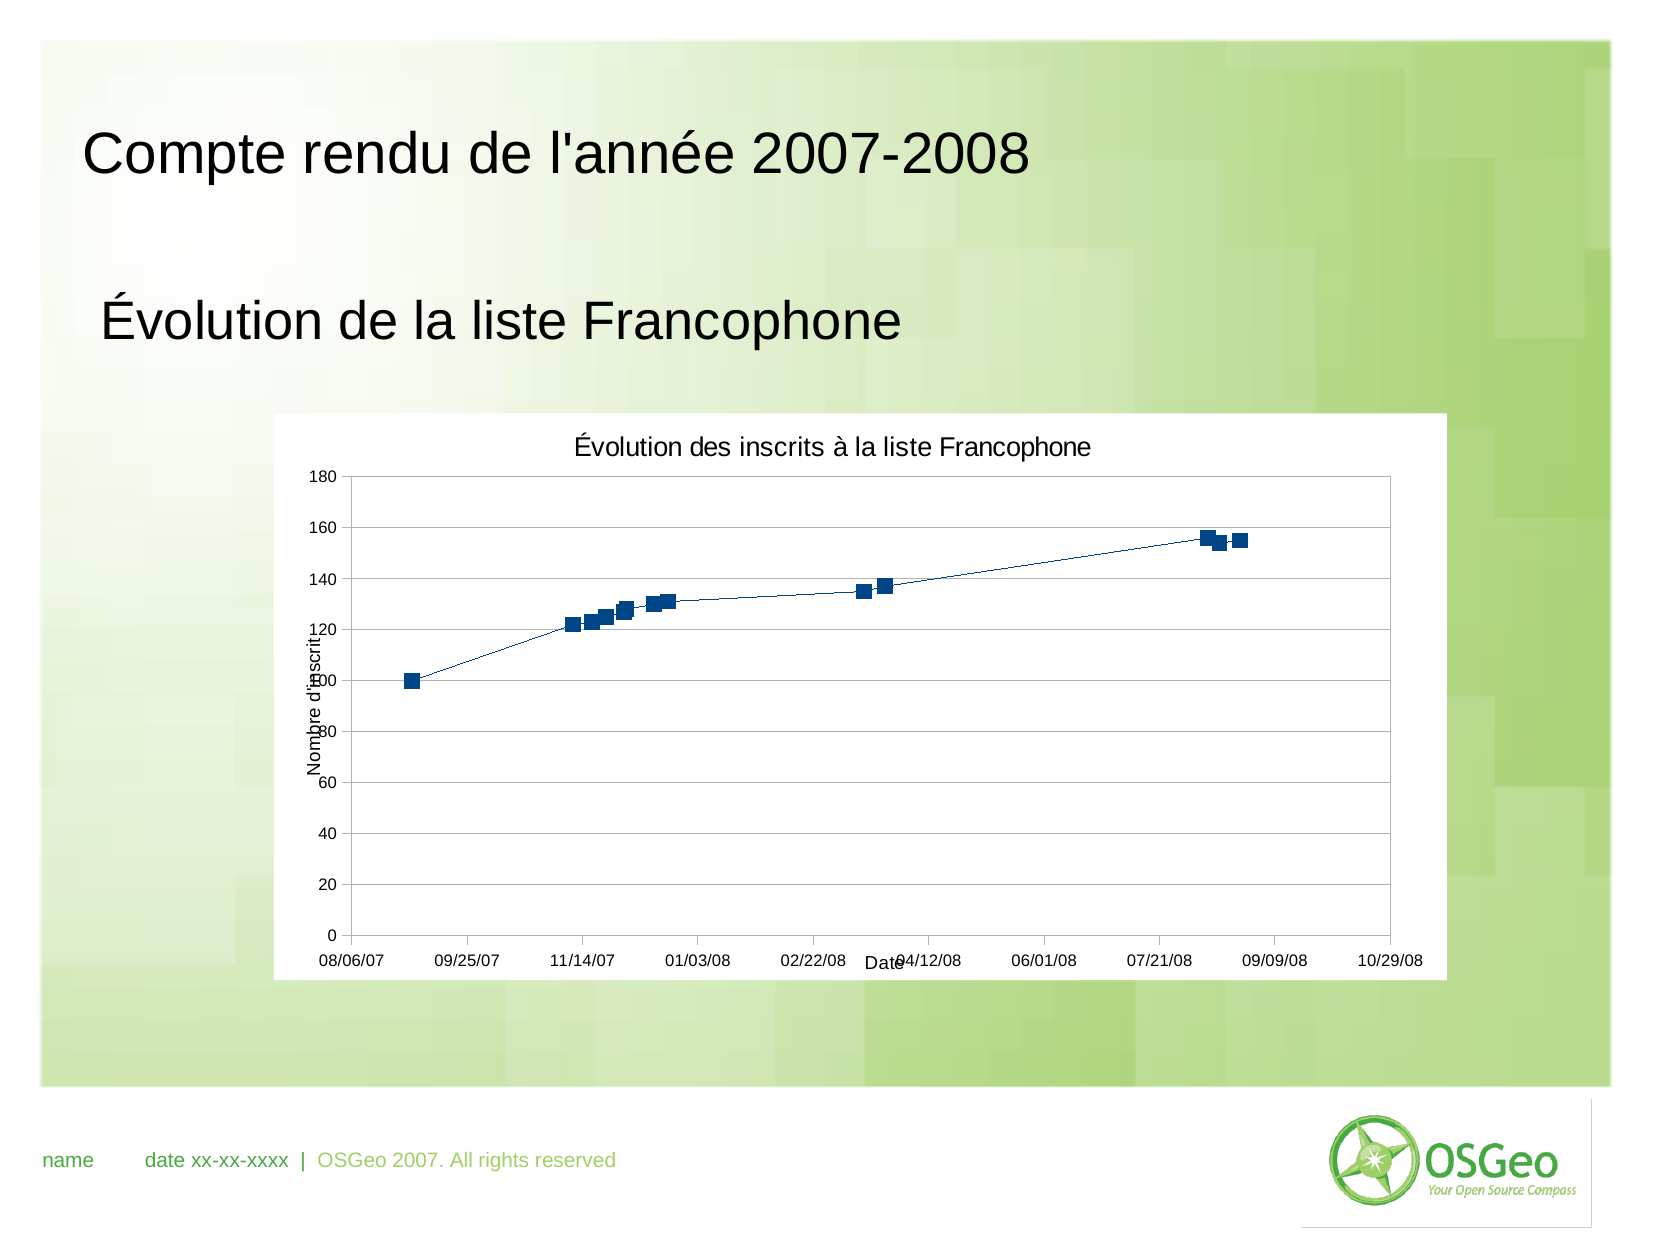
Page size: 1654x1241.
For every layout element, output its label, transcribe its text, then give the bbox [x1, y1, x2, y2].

chart [273, 413, 1447, 981]
picture [0, 1, 1654, 1239]
list Évolution de la liste Francophone [82, 290, 1571, 1109]
title Compte rendu de l'année 2007-2008 [82, 49, 1571, 257]
